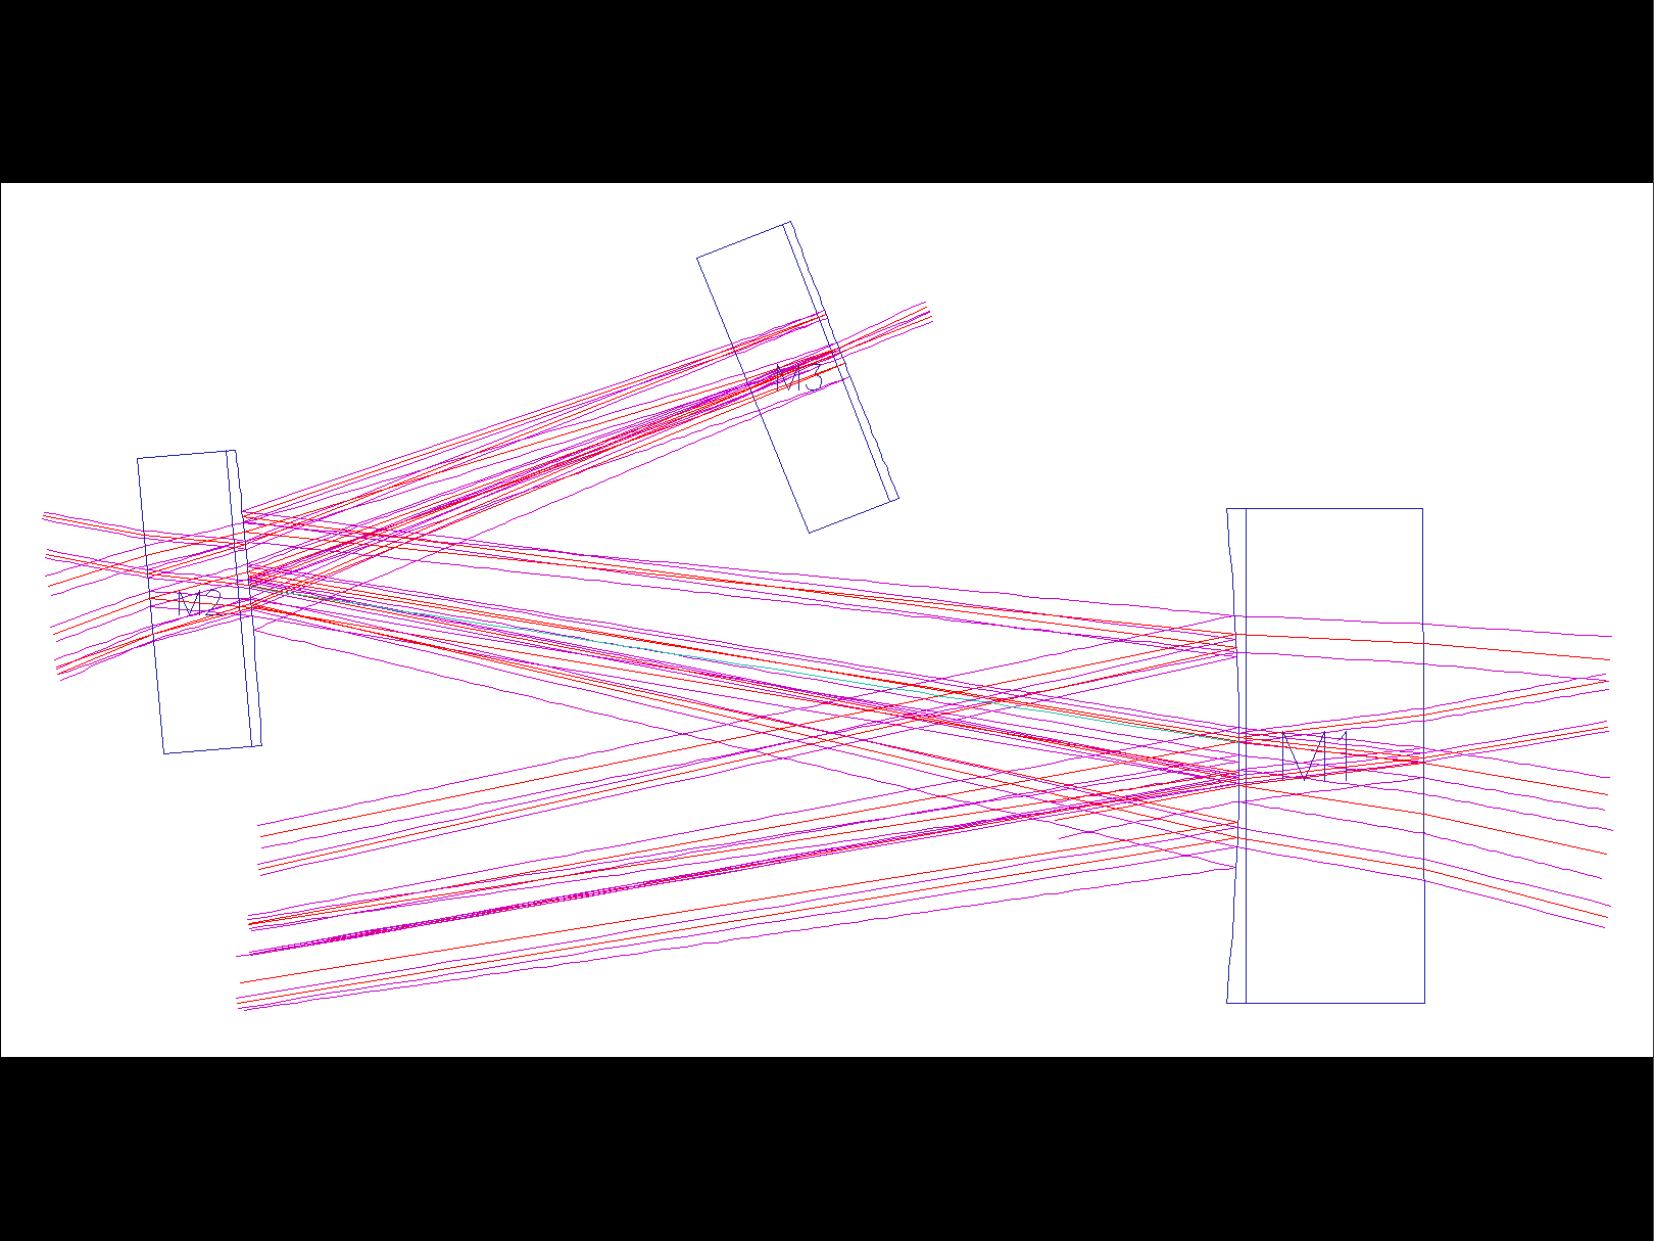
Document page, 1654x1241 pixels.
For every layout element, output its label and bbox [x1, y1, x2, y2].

picture [0, 182, 1654, 1058]
